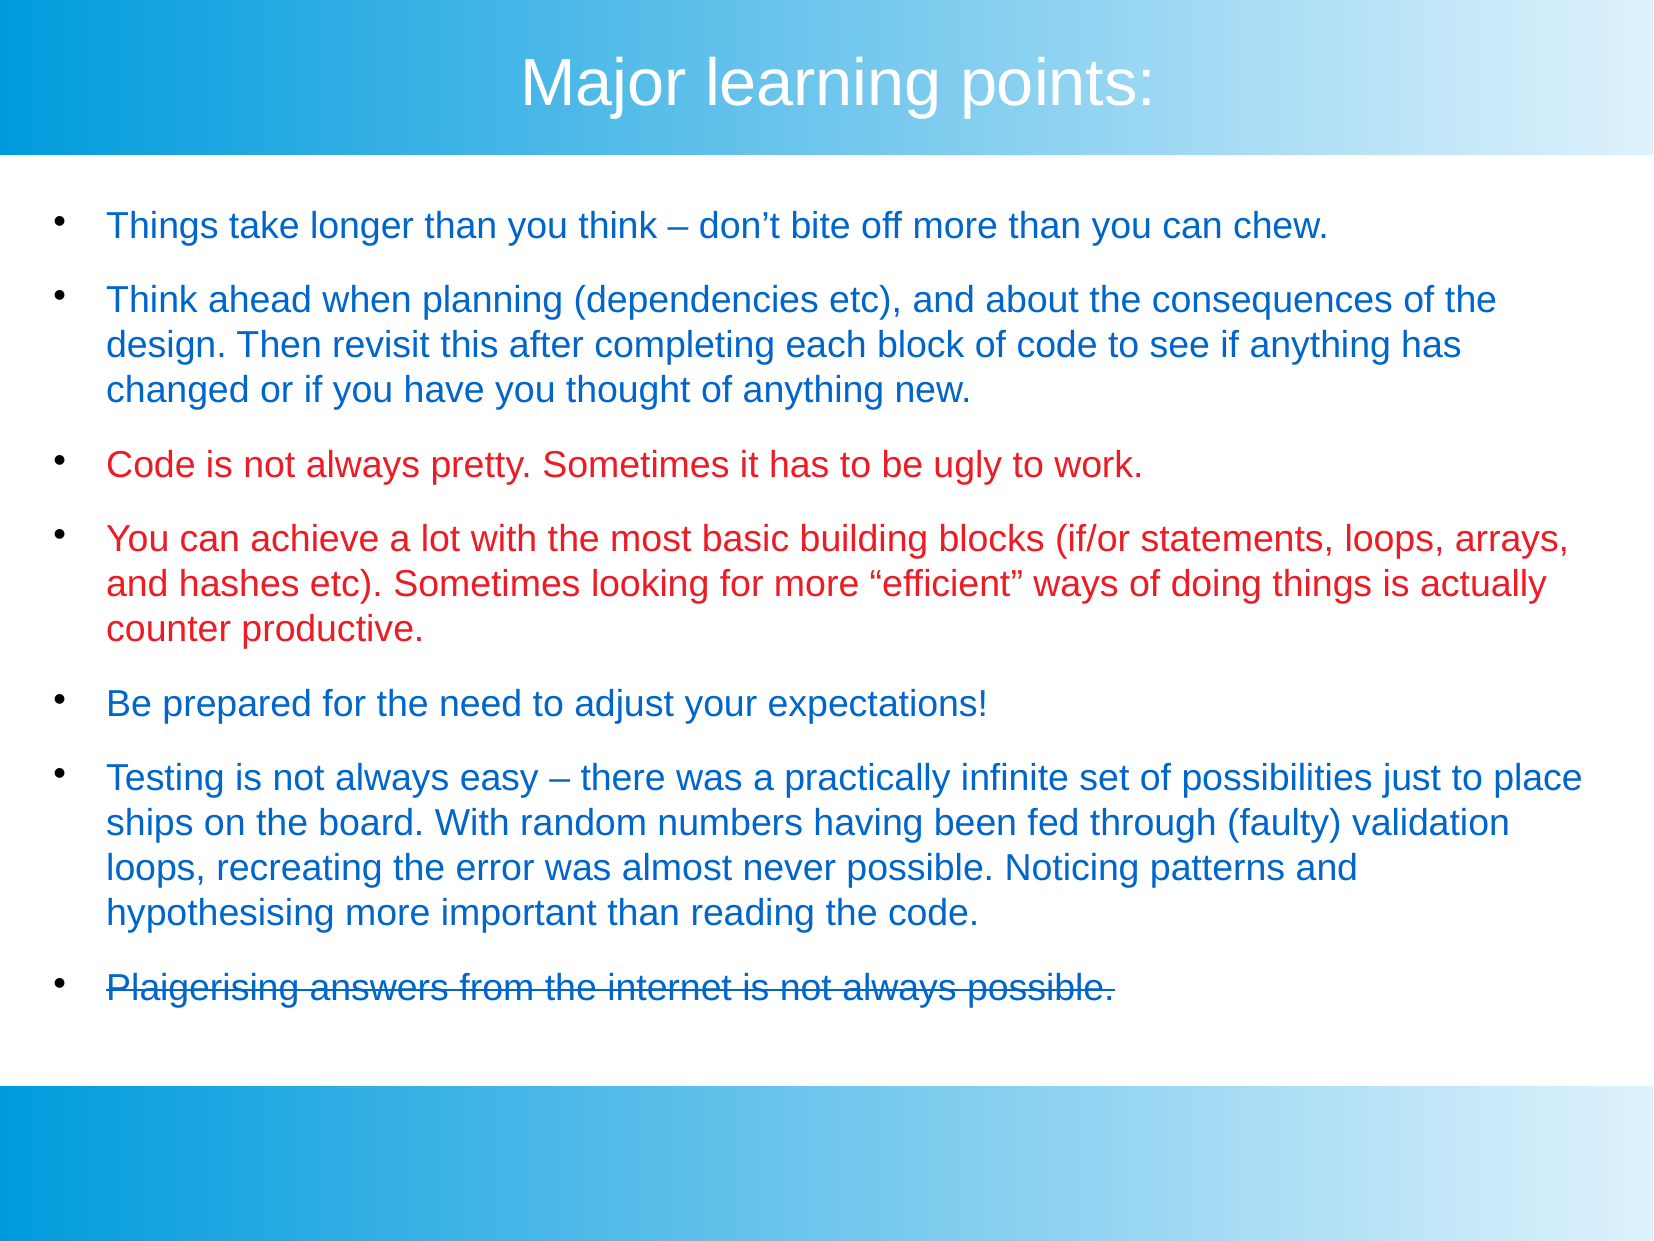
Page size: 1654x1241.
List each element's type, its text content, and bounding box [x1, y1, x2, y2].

text_box Things take longer than you think – don’t bite off more than you can chew. Think ahead when planning (dependencies etc), and about the consequences of the design. Then revisit this after completing each block of code to see if anything has changed or if you have you thought of anything new. Code is not always pretty. Sometimes it has to be ugly to work. You can achieve a lot with the most basic building blocks (if/or statements, loops, arrays, and hashes etc). Sometimes looking for more “efficient” ways of doing things is actually counter productive. Be prepared for the need to adjust your expectations! Testing is not always easy – there was a practically infinite set of possibilities just to place ships on the board. With random numbers having been fed through (faulty) validation loops, recreating the error was almost never possible. Noticing patterns and hypothesising more important than reading the code. Plaigerising answers from the internet is not always possible. [35, 200, 1595, 981]
text_box Major learning points: [94, 3, 1583, 154]
